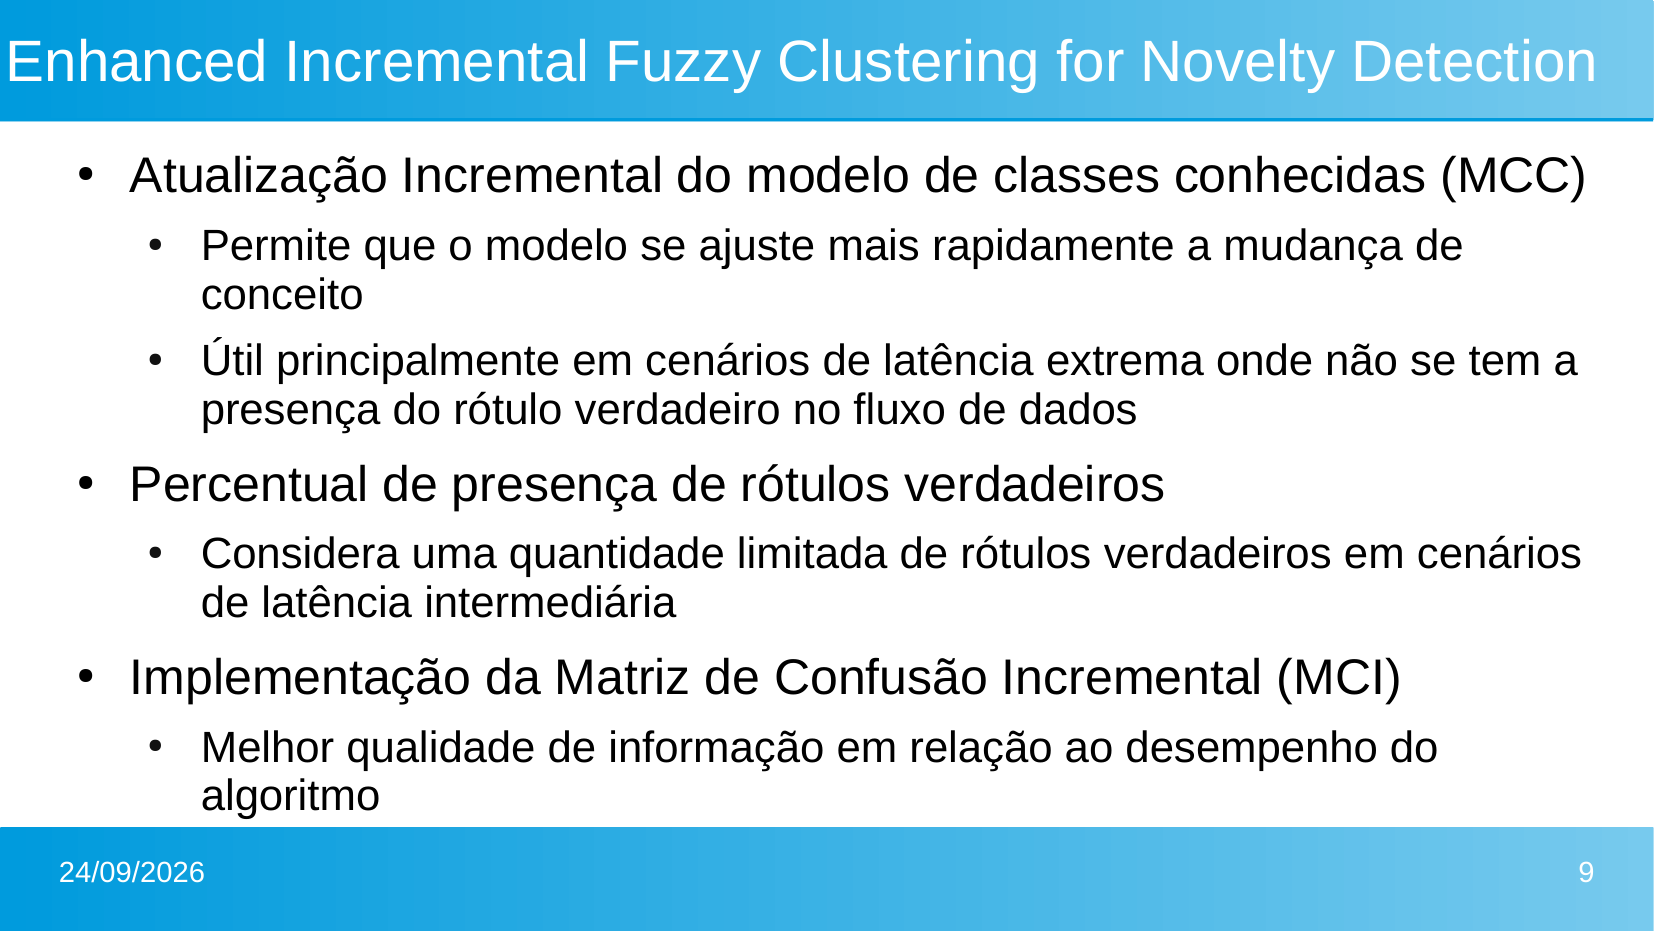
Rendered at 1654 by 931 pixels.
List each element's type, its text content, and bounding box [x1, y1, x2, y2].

list Atualização Incremental do modelo de classes conhecidas (MCC) Permite que o modelo se ajuste mais rapidamente a mudança de conceito Útil principalmente em cenários de latência extrema onde não se tem a presença do rótulo verdadeiro no fluxo de dados Percentual de presença de rótulos verdadeiros Considera uma quantidade limitada de rótulos verdadeiros em cenários de latência intermediária Implementação da Matriz de Confusão Incremental (MCI) Melhor qualidade de informação em relação ao desempenho do algoritmo [59, 147, 1595, 739]
title Enhanced Incremental Fuzzy Clustering for Novelty Detection [5, 0, 1654, 138]
